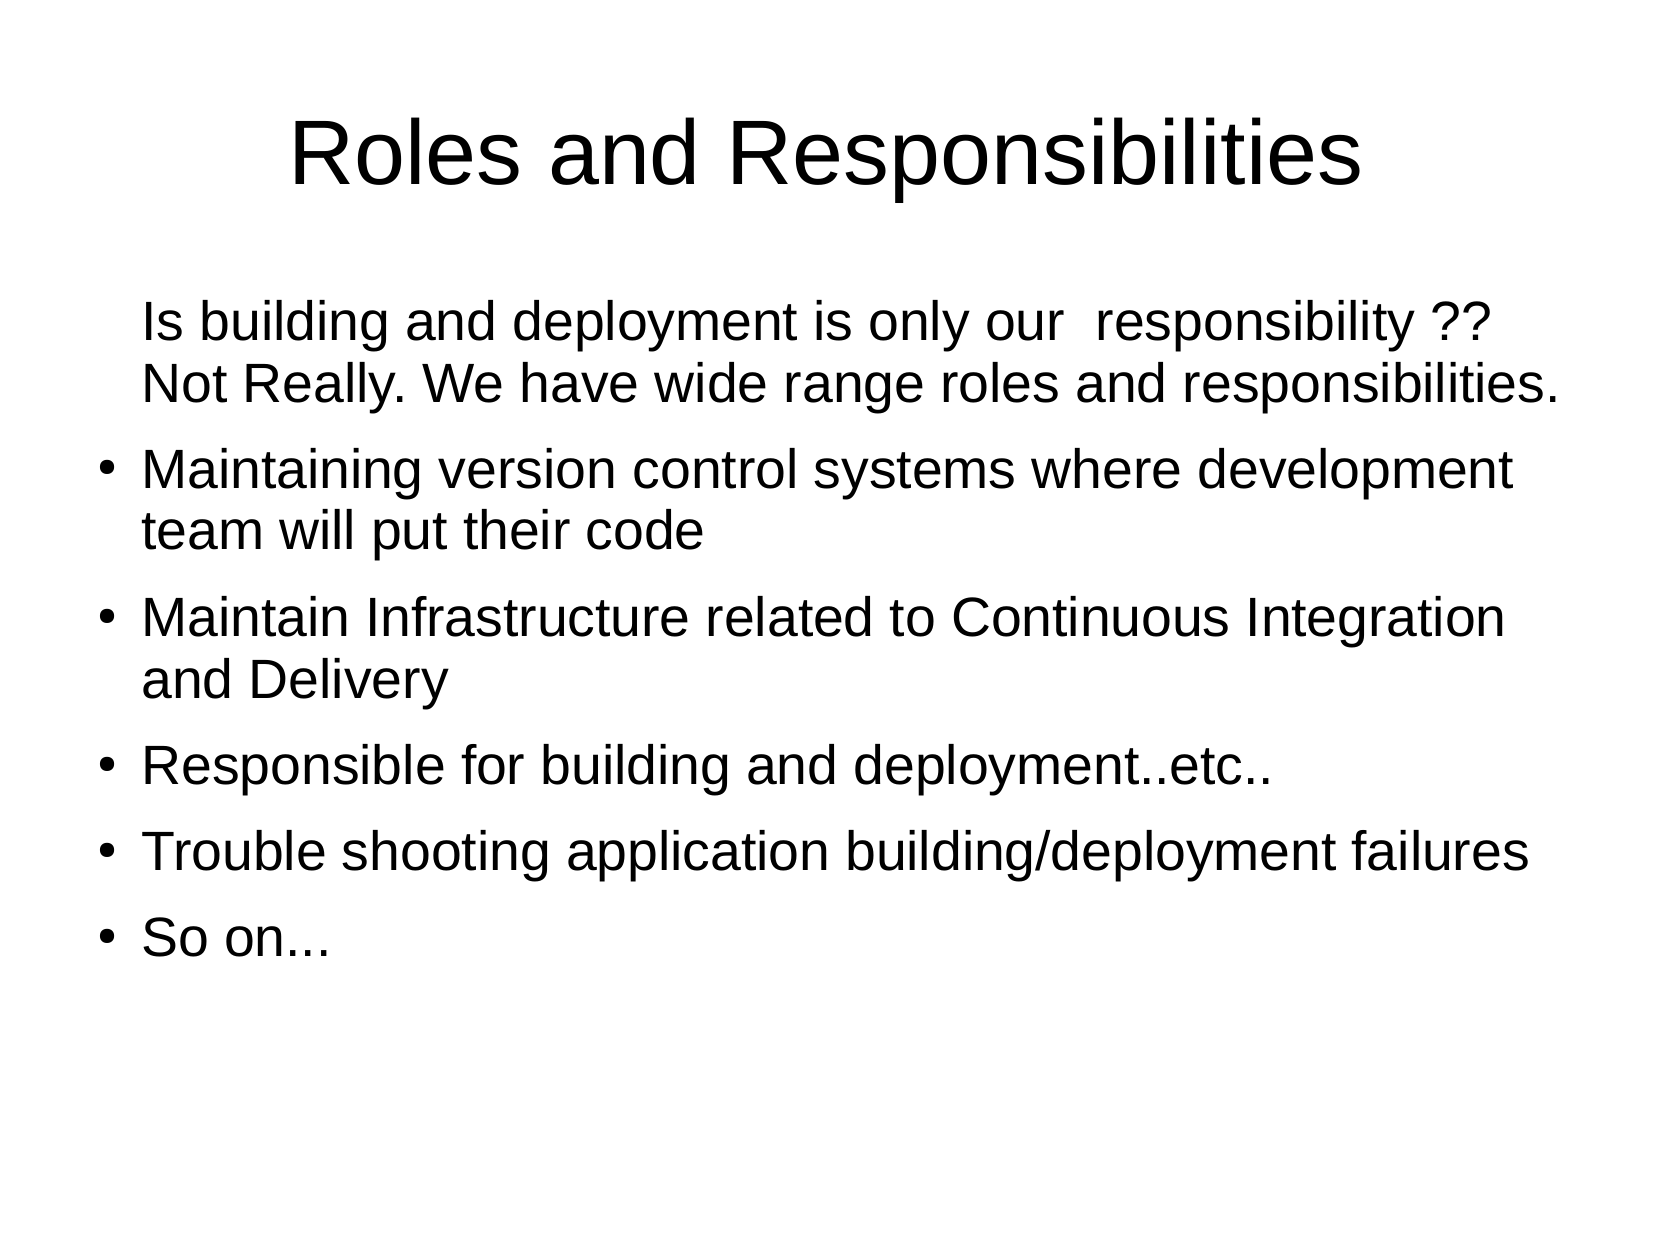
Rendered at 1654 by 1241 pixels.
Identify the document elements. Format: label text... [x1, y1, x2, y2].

title Roles and Responsibilities [82, 49, 1571, 257]
list Is building and deployment is only our responsibility ?? Not Really. We have wide range roles and responsibilities. Maintaining version control systems where development team will put their code Maintain Infrastructure related to Continuous Integration and Delivery Responsible for building and deployment..etc.. Trouble shooting application building/deployment failures So on... [82, 290, 1571, 1010]
